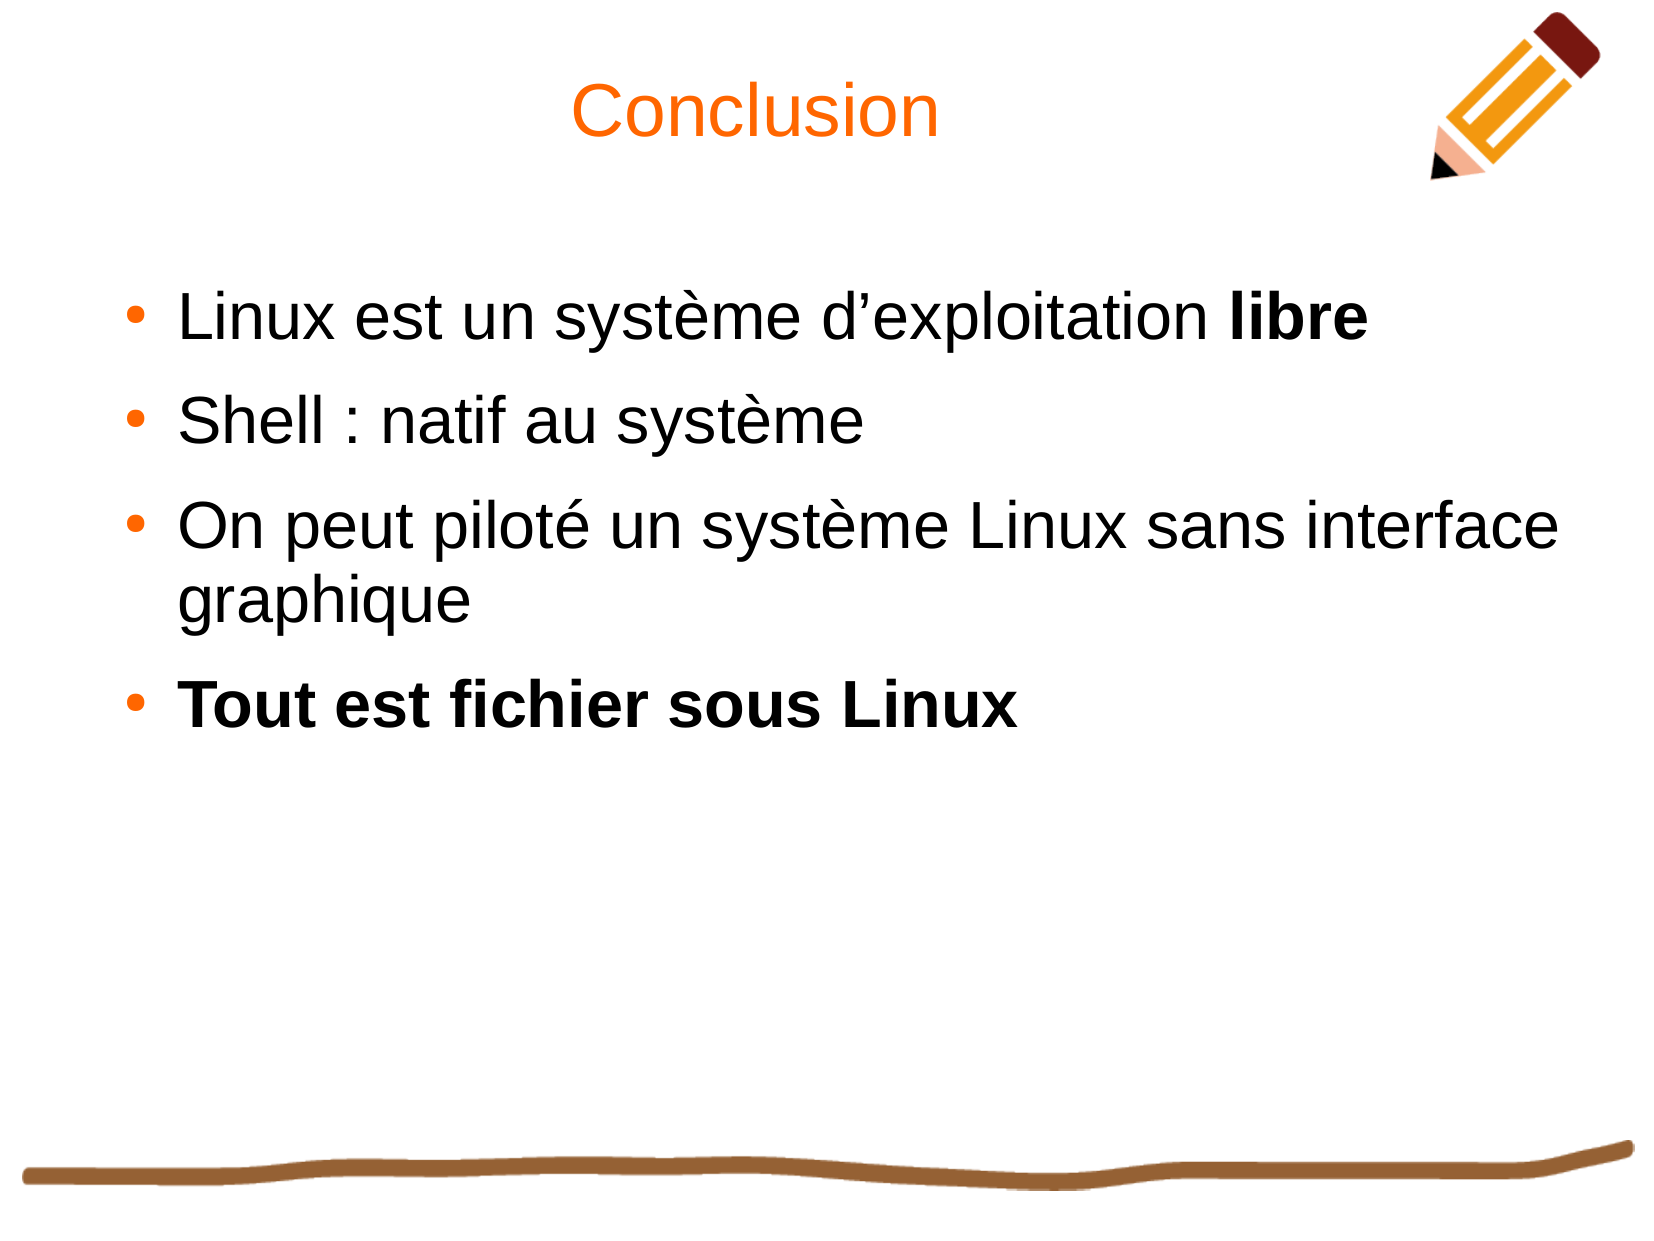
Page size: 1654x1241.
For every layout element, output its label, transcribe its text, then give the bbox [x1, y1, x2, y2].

title Conclusion [82, 49, 1430, 172]
picture [1430, 12, 1601, 181]
list Linux est un système d’exploitation libre Shell : natif au système On peut piloté un système Linux sans interface graphique Tout est fichier sous Linux [106, 279, 1654, 1111]
picture [22, 1140, 1635, 1191]
